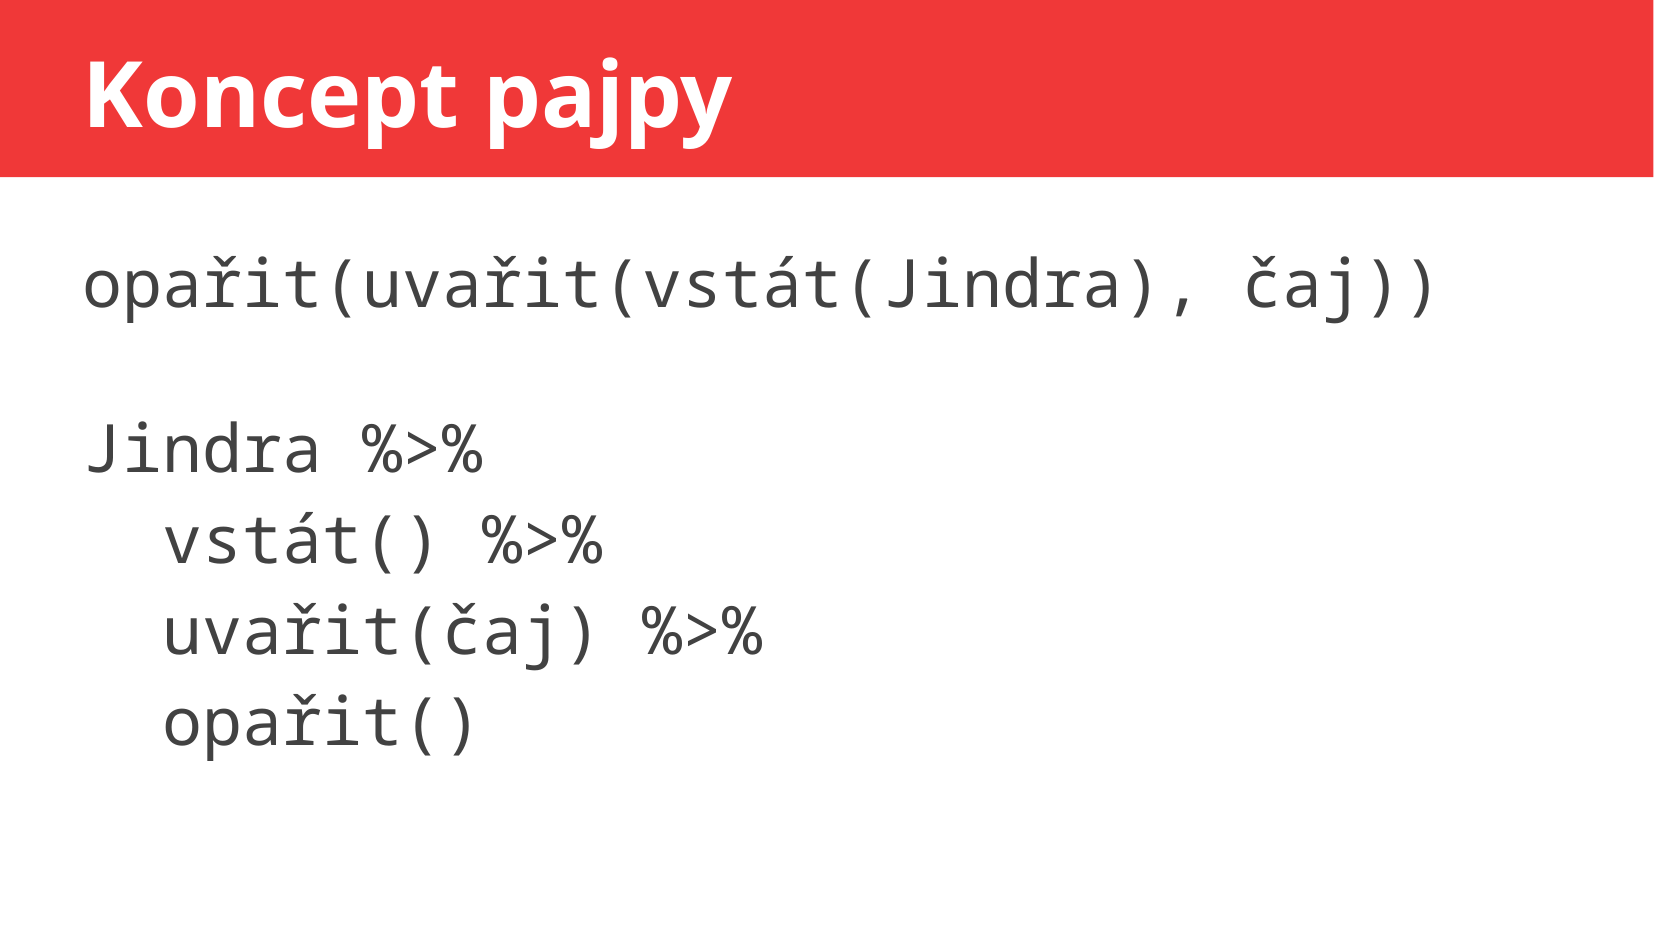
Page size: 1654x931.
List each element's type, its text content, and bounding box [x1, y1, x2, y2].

list opařit(uvařit(vstát(Jindra), čaj)) [82, 236, 1563, 401]
title Koncept pajpy [82, 14, 1571, 171]
list Jindra %>% vstát() %>% uvařit(čaj) %>% opařit() [82, 401, 1563, 810]
